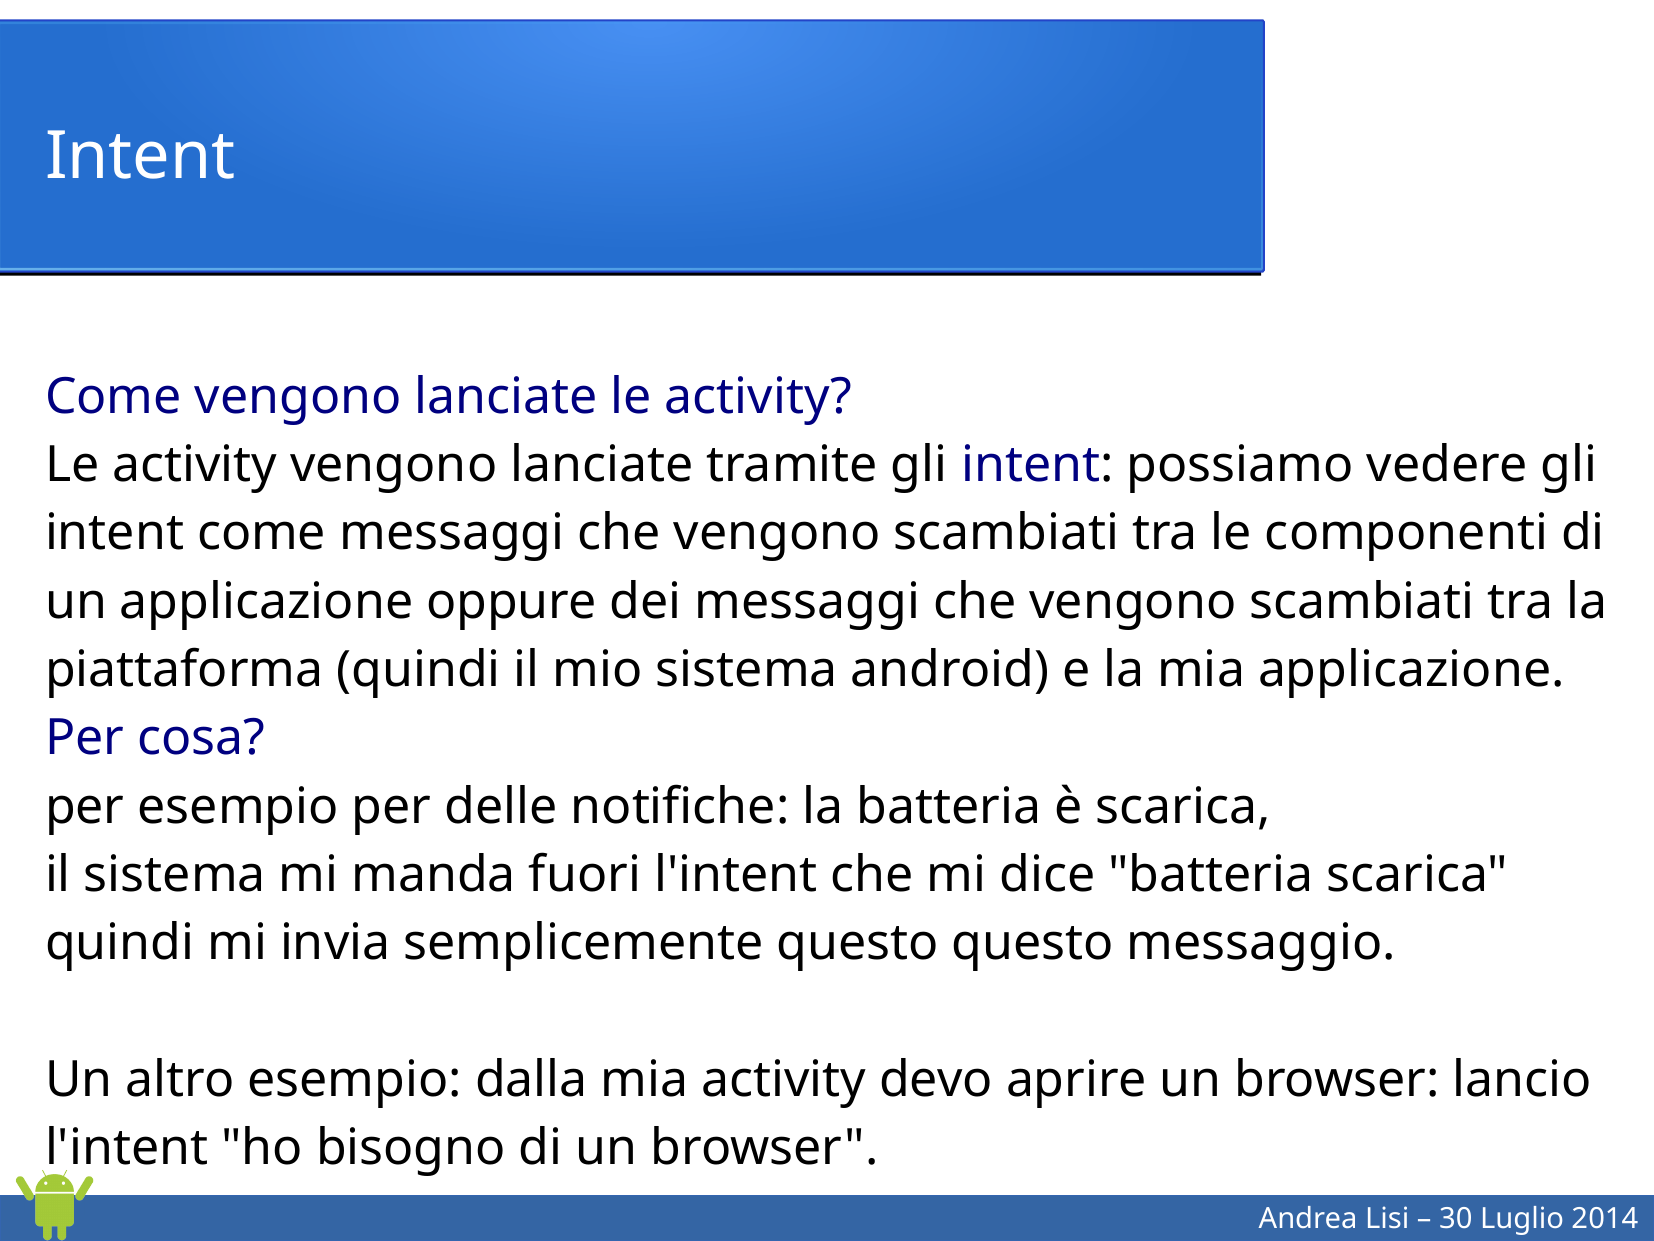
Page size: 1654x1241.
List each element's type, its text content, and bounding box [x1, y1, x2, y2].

title Intent [45, 49, 1250, 257]
text_box Come vengono lanciate le activity? Le activity vengono lanciate tramite gli intent: possiamo vedere gli intent come messaggi che vengono scambiati tra le componenti di un applicazione oppure dei messaggi che vengono scambiati tra la piattaforma (quindi il mio sistema android) e la mia applicazione. Per cosa? per esempio per delle notifiche: la batteria è scarica, il sistema mi manda fuori l'intent che mi dice "batteria scarica" quindi mi invia semplicemente questo questo messaggio. Un altro esempio: dalla mia activity devo aprire un browser: lancio l'intent "ho bisogno di un browser". [45, 360, 1621, 1159]
picture [9, 1167, 100, 1241]
text_box Andrea Lisi – 30 Luglio 2014 [100, 1195, 1654, 1241]
